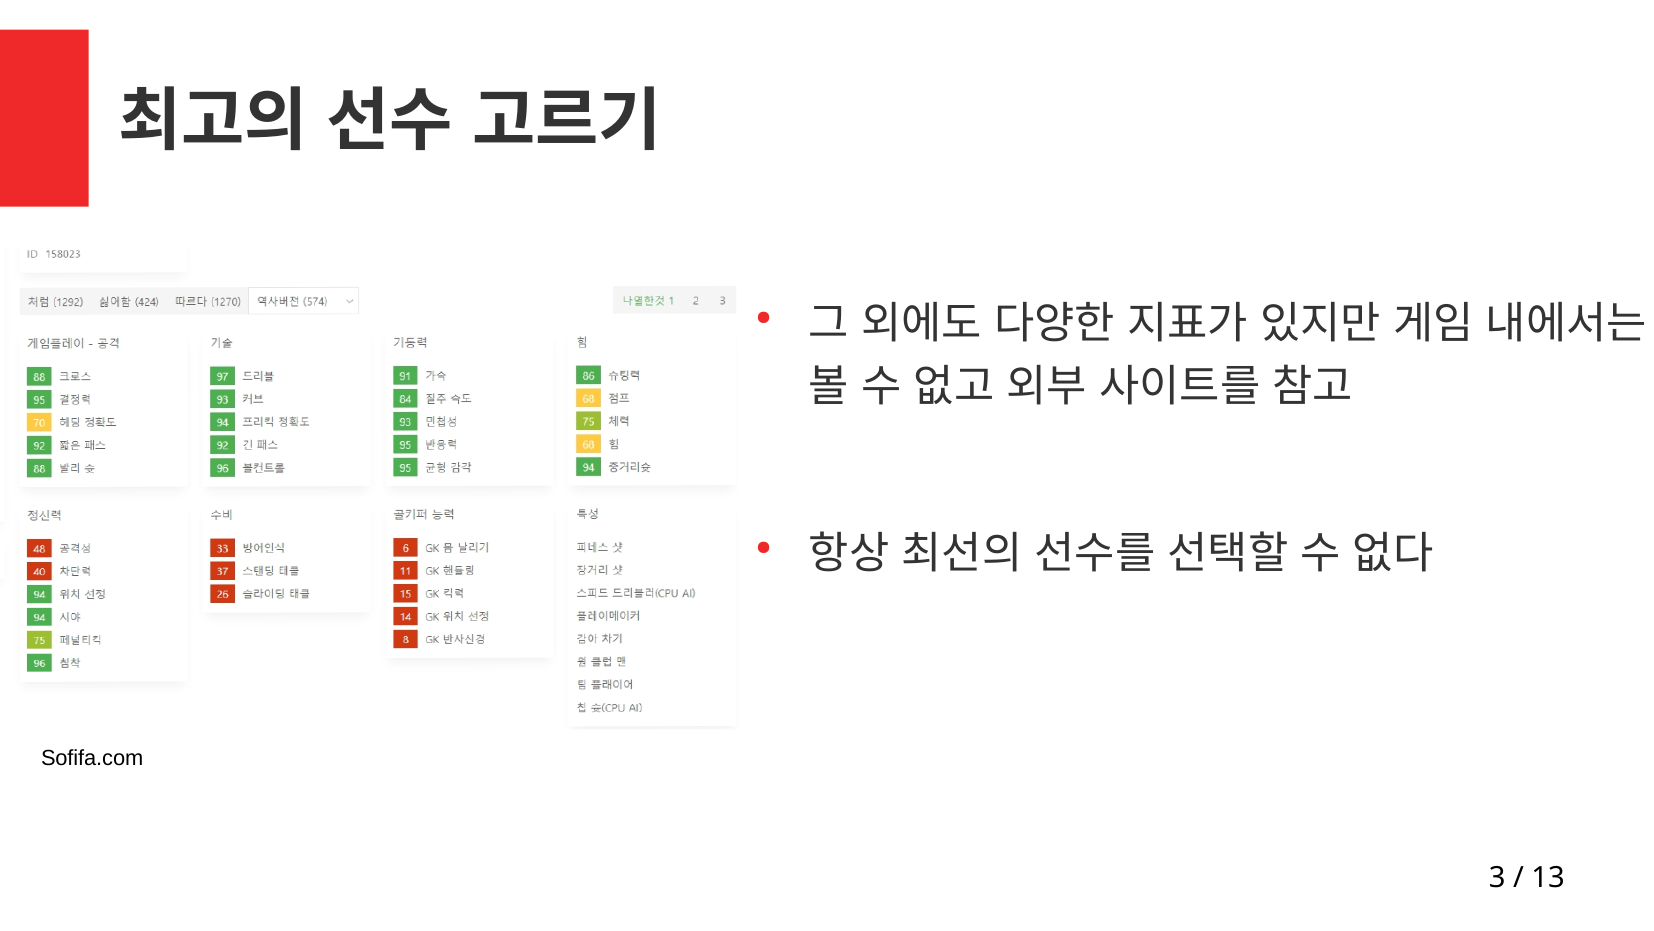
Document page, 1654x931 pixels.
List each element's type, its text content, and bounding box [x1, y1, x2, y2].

text_box Sofifa.com [26, 738, 1004, 779]
picture [0, 245, 739, 731]
list 그 외에도 다양한 지표가 있지만 게임 내에서는 볼 수 없고 외부 사이트를 참고 항상 최선의 선수를 선택할 수 없다 [738, 287, 1654, 827]
title 최고의 선수 고르기 [118, 37, 1571, 193]
